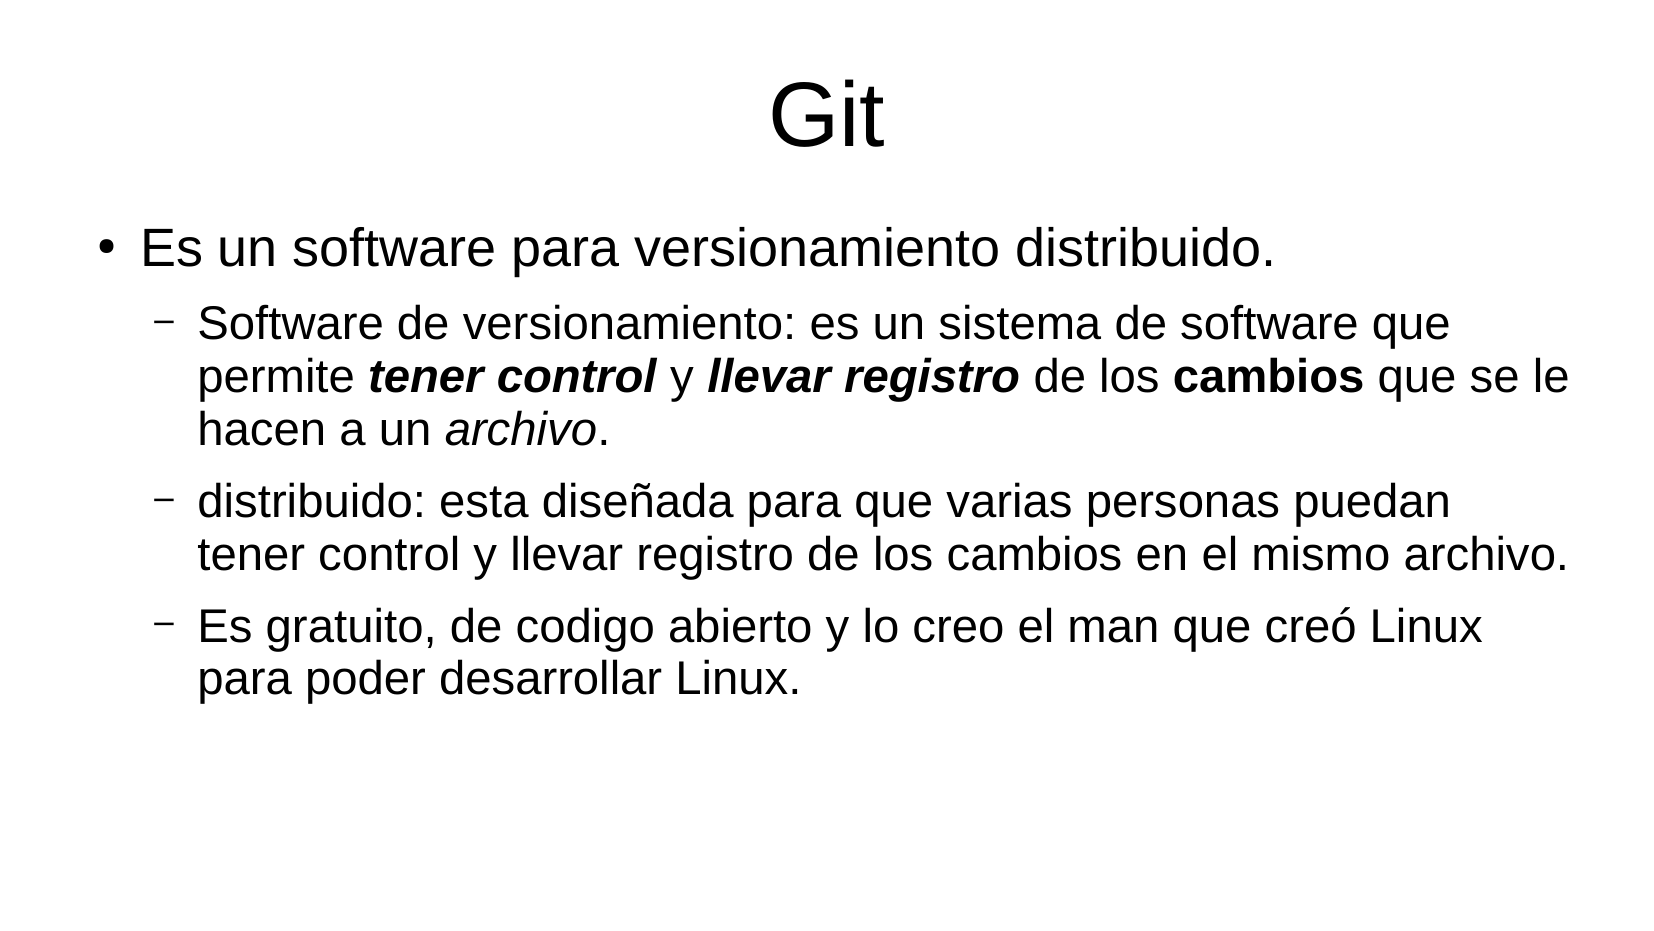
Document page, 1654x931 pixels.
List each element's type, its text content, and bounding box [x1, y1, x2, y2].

title Git [82, 37, 1571, 193]
list Es un software para versionamiento distribuido. Software de versionamiento: es un sistema de software que permite tener control y llevar registro de los cambios que se le hacen a un archivo. distribuido: esta diseñada para que varias personas puedan tener control y llevar registro de los cambios en el mismo archivo. Es gratuito, de codigo abierto y lo creo el man que creó Linux para poder desarrollar Linux. [82, 217, 1571, 758]
